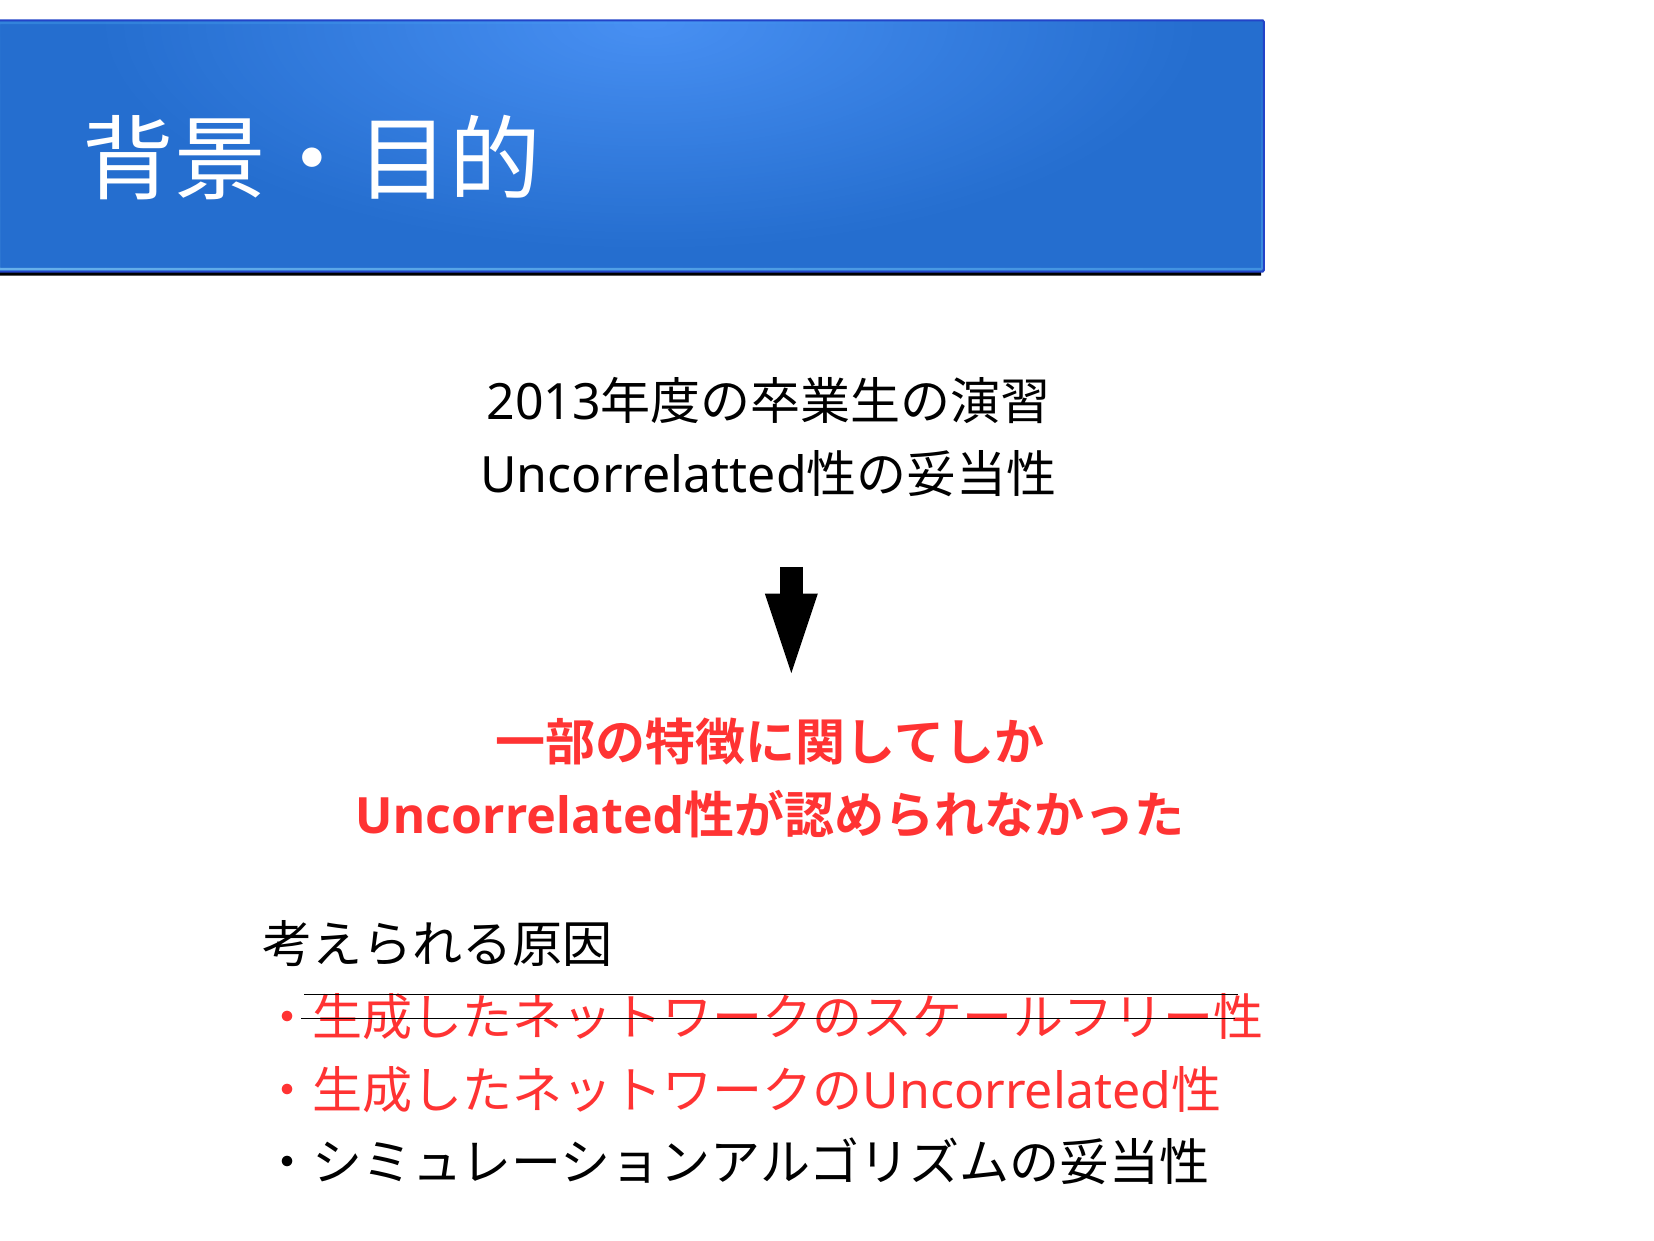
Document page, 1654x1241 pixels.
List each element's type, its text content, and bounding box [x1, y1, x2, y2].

text_box 一部の特徴に関してしか Uncorrelated性が認められなかった [322, 695, 1217, 845]
text_box 考えられる原因 ・生成したネットワークのスケールフリー性 ・生成したネットワークのUncorrelated性 ・シミュレーションアルゴリズムの妥当性 [248, 897, 1323, 1181]
text_box 2013年度の卒業生の演習 Uncorrelatted性の妥当性 [295, 354, 1242, 571]
title 背景・目的 [82, 49, 1250, 257]
